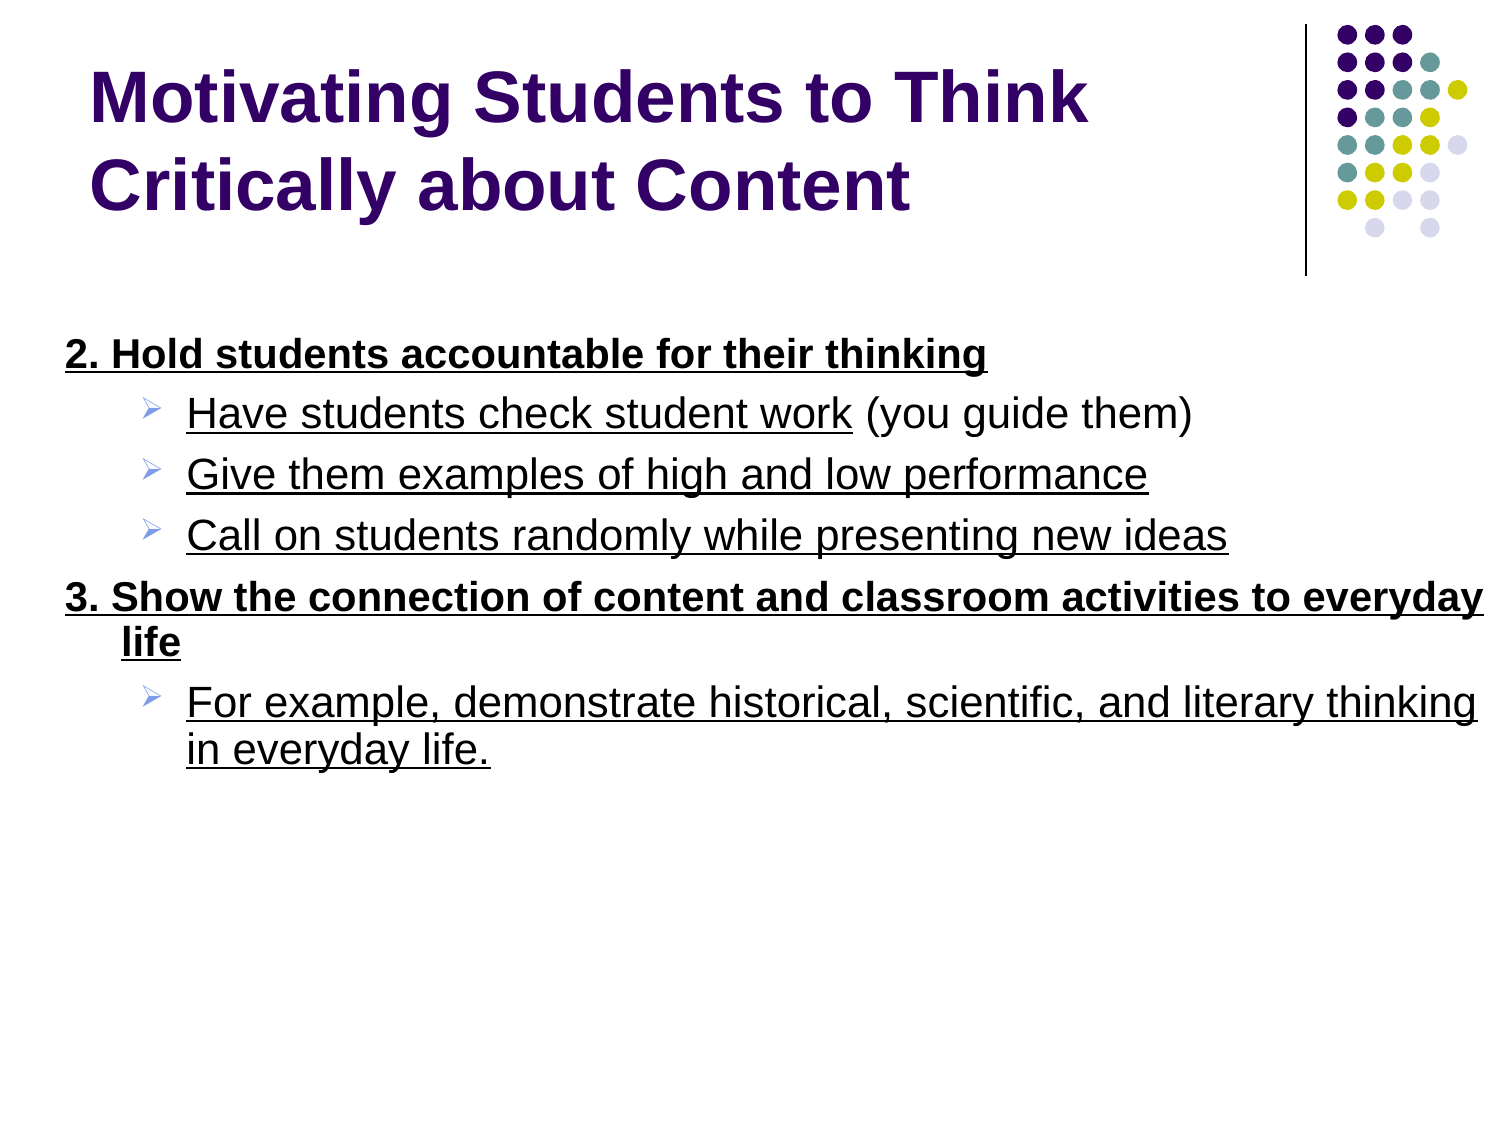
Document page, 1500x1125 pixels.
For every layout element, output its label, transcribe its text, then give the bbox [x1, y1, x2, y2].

list 2. Hold students accountable for their thinking Have students check student work (you guide them) Give them examples of high and low performance Call on students randomly while presenting new ideas 3. Show the connection of content and classroom activities to everyday life For example, demonstrate historical, scientific, and literary thinking in everyday life. [49, 324, 1500, 1125]
title Motivating Students to Think Critically about Content [74, 20, 1313, 233]
